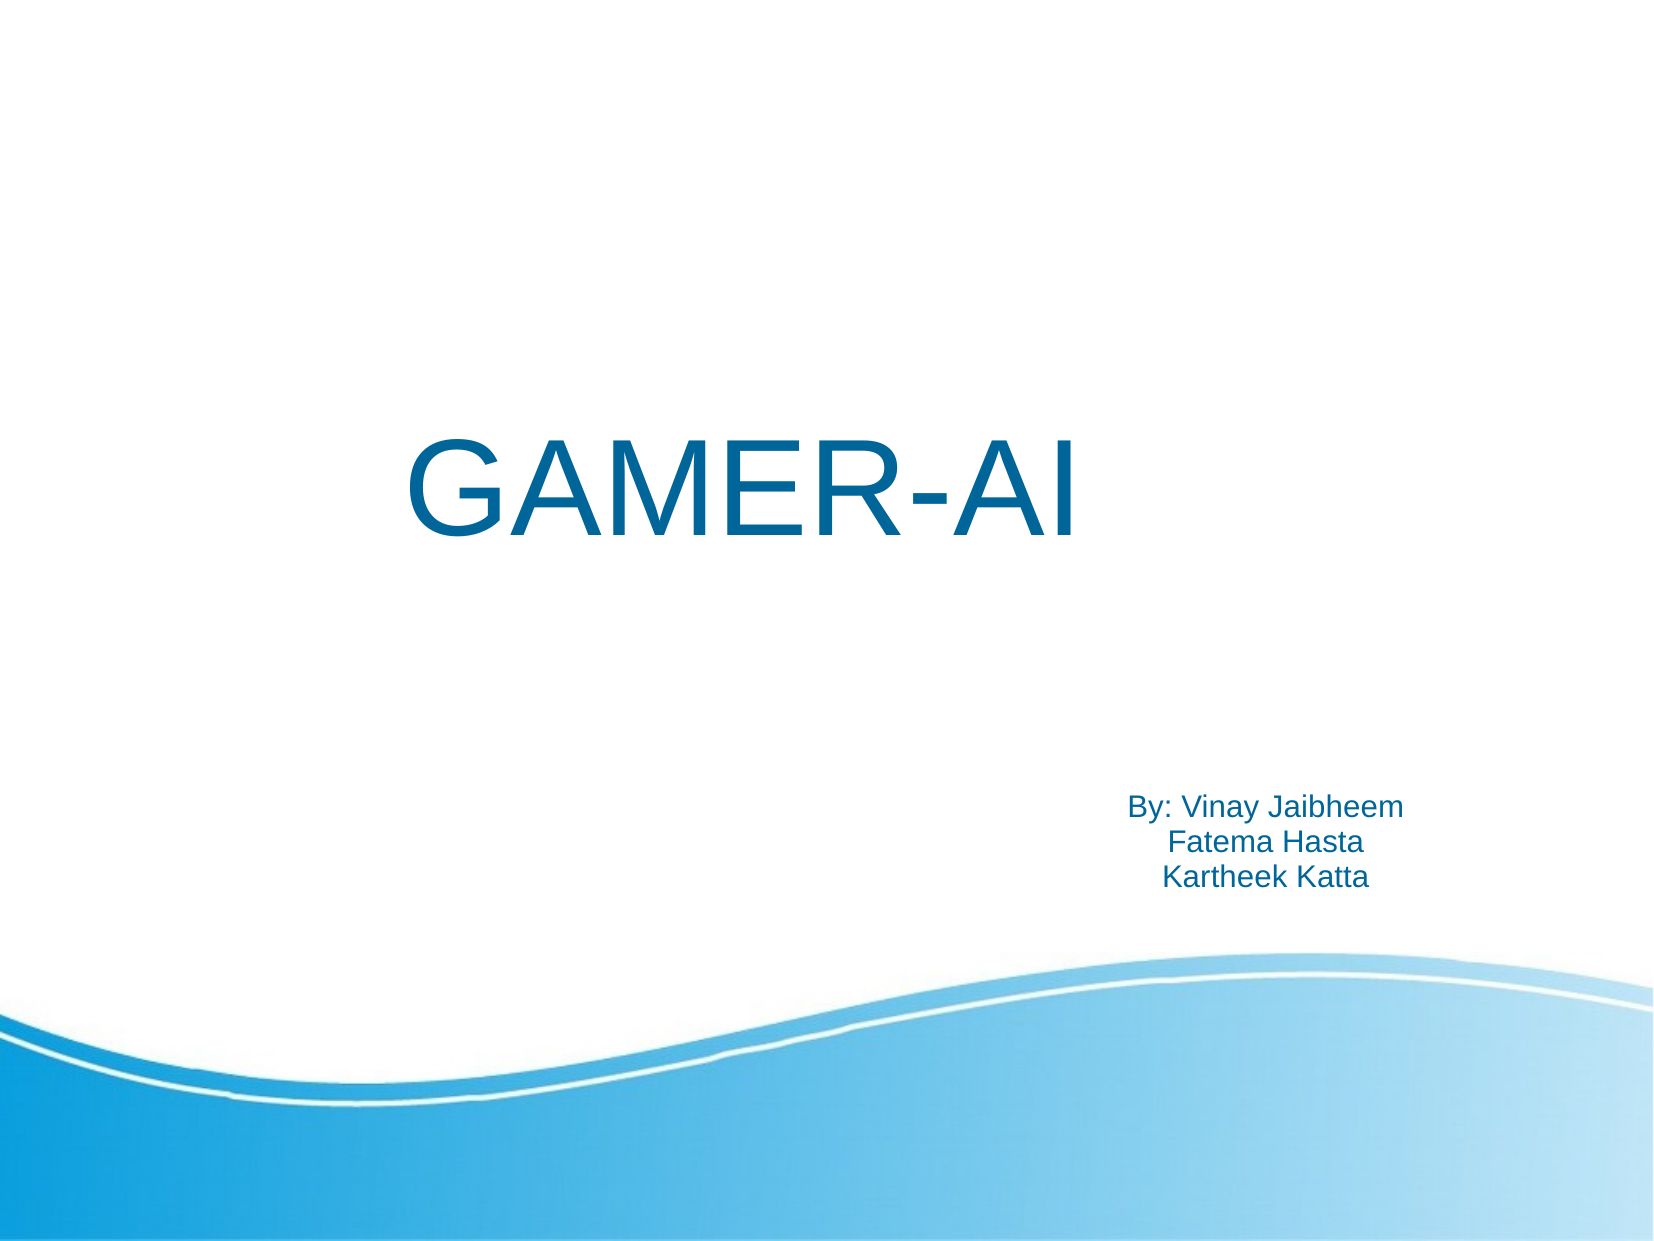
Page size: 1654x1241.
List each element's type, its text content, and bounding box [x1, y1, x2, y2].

picture [0, 952, 1654, 1241]
title GAMER-AI [0, 384, 1489, 592]
title By: Vinay Jaibheem Fatema Hasta Kartheek Katta [521, 737, 1654, 946]
